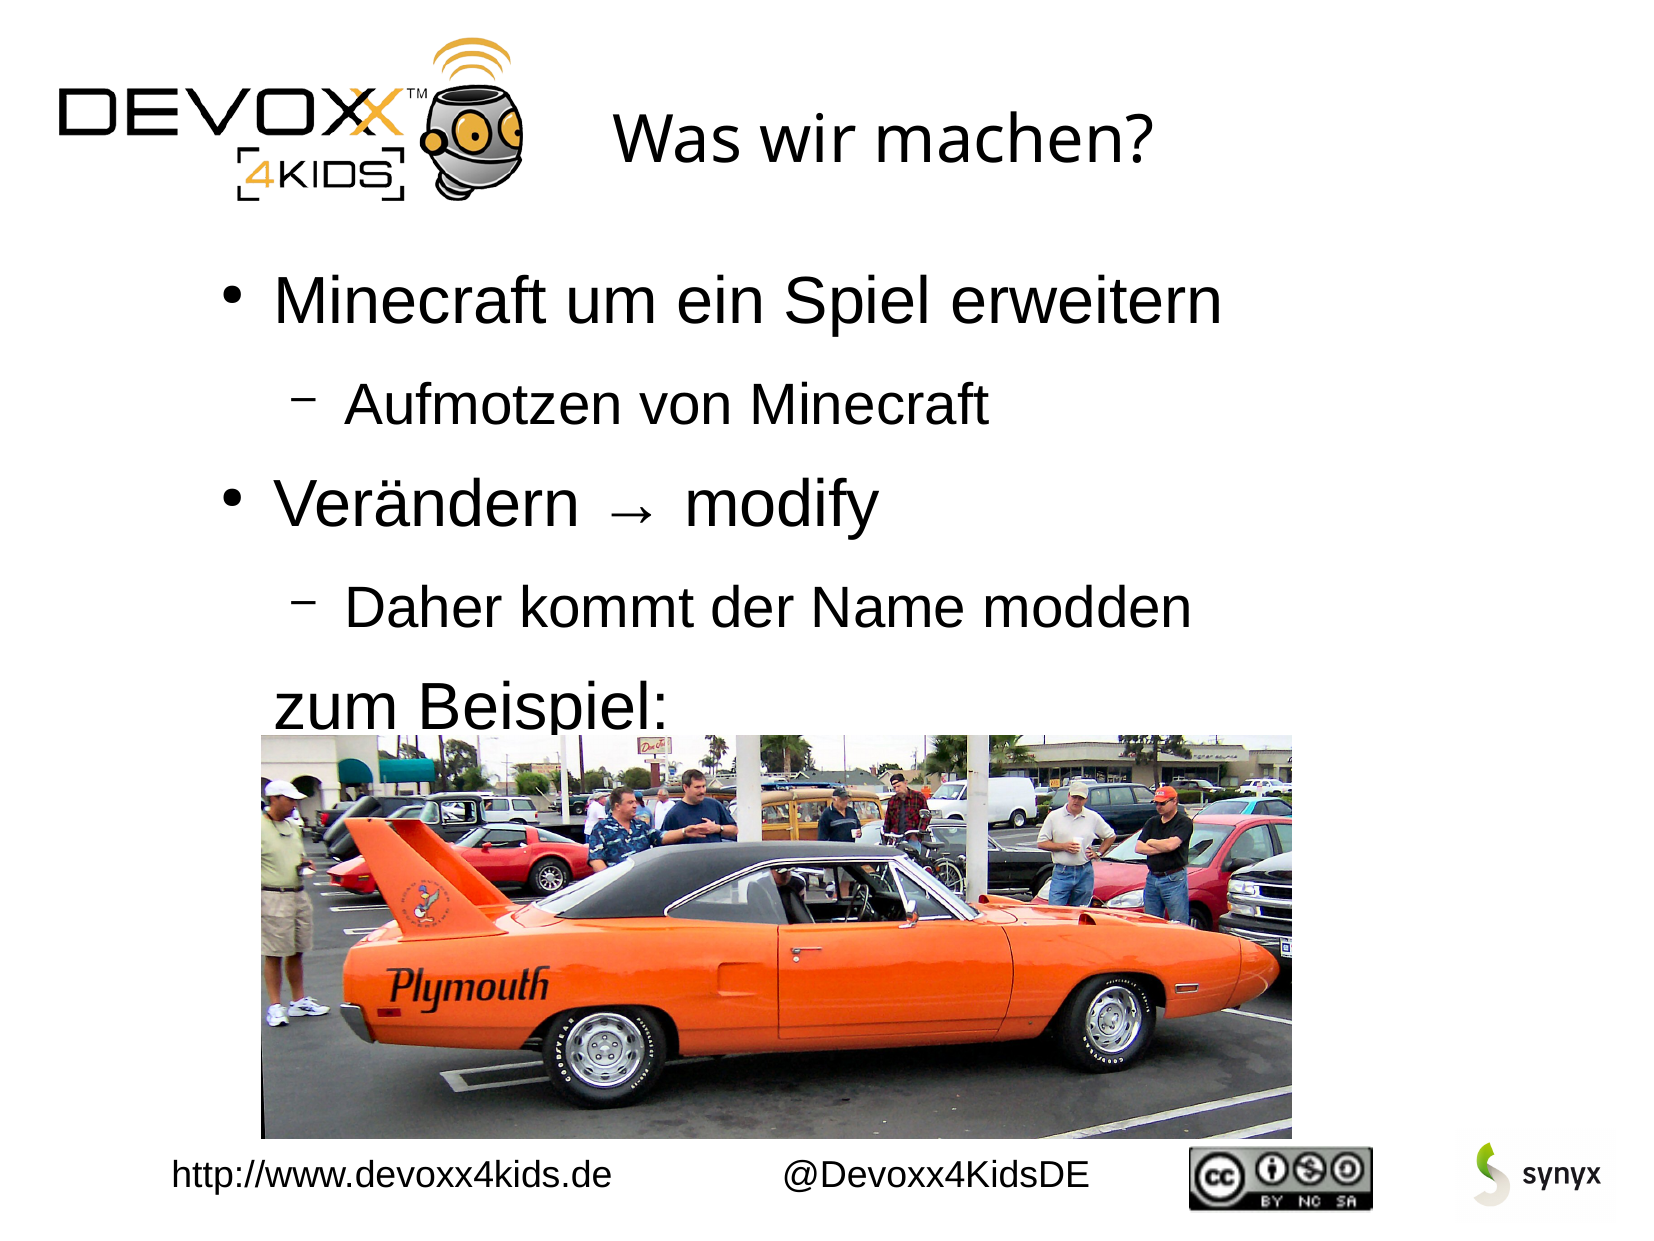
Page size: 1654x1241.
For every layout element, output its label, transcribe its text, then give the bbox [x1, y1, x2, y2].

picture [261, 735, 1292, 1139]
picture [59, 37, 523, 201]
picture [1189, 1146, 1373, 1213]
picture [1455, 1128, 1616, 1223]
title Was wir machen? [82, 88, 1571, 216]
list Minecraft um ein Spiel erweitern Aufmotzen von Minecraft Verändern → modify Daher kommt der Name modden zum Beispiel: [202, 256, 1422, 976]
